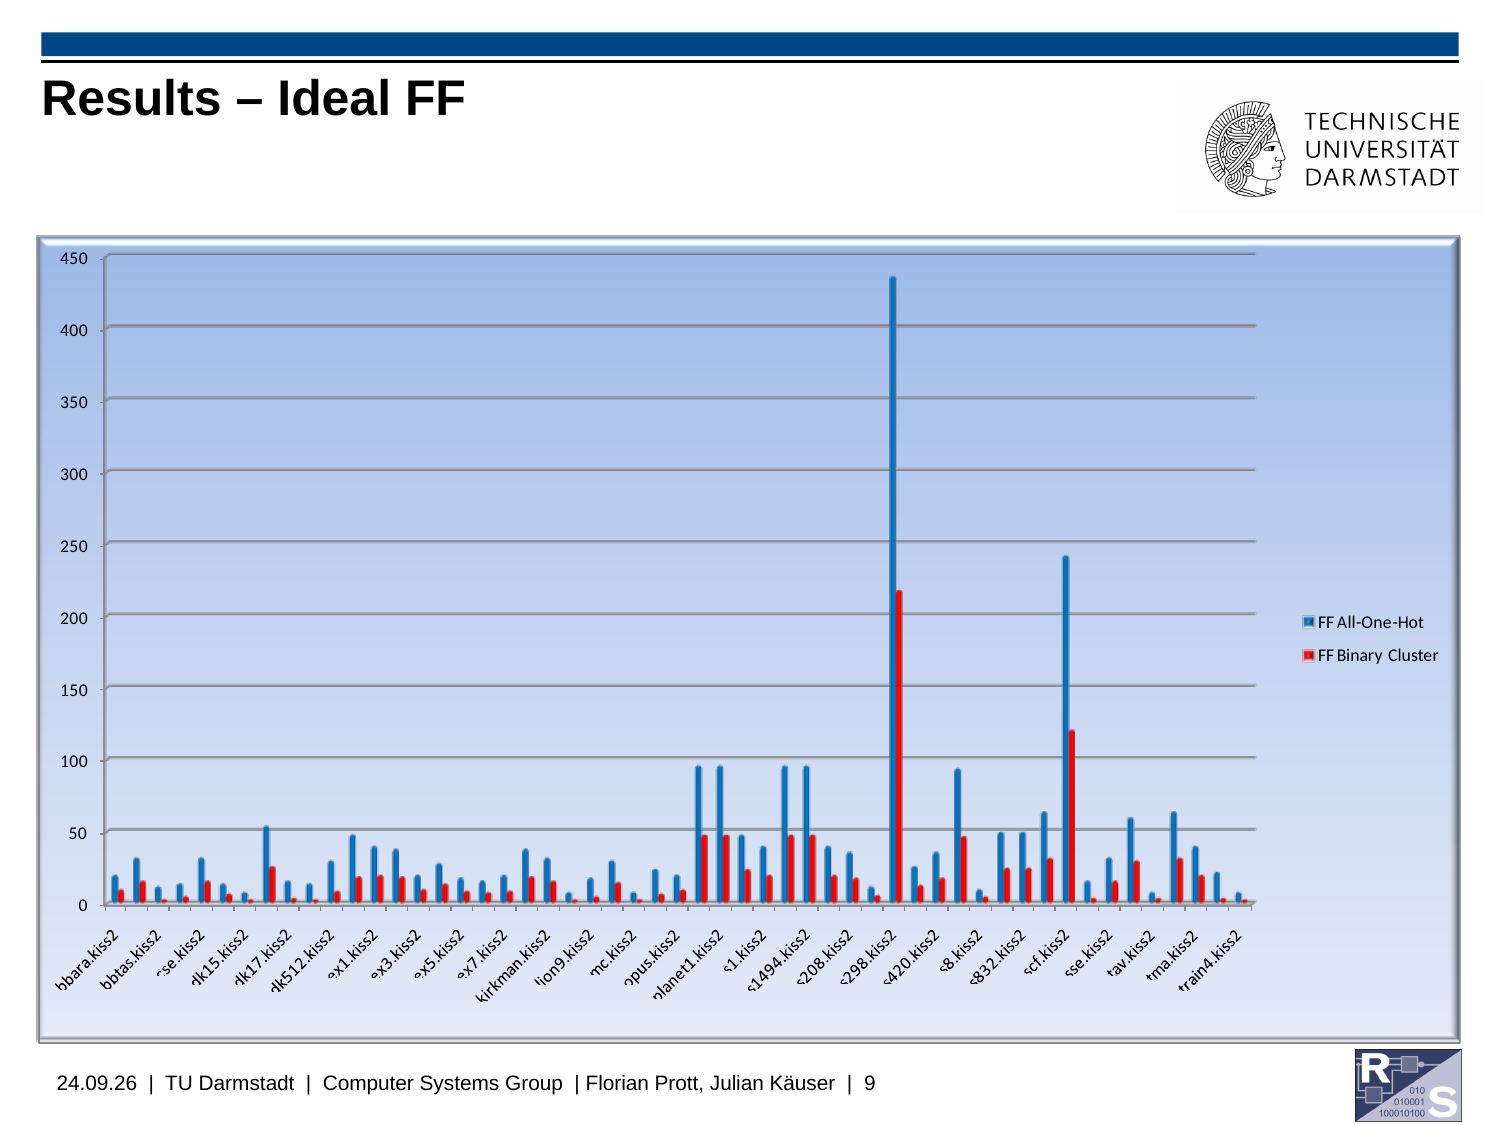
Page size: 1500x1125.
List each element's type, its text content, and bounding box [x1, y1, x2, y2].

title Results – Ideal FF [41, 22, 1131, 174]
picture [34, 232, 1461, 1044]
picture [1355, 1049, 1462, 1122]
